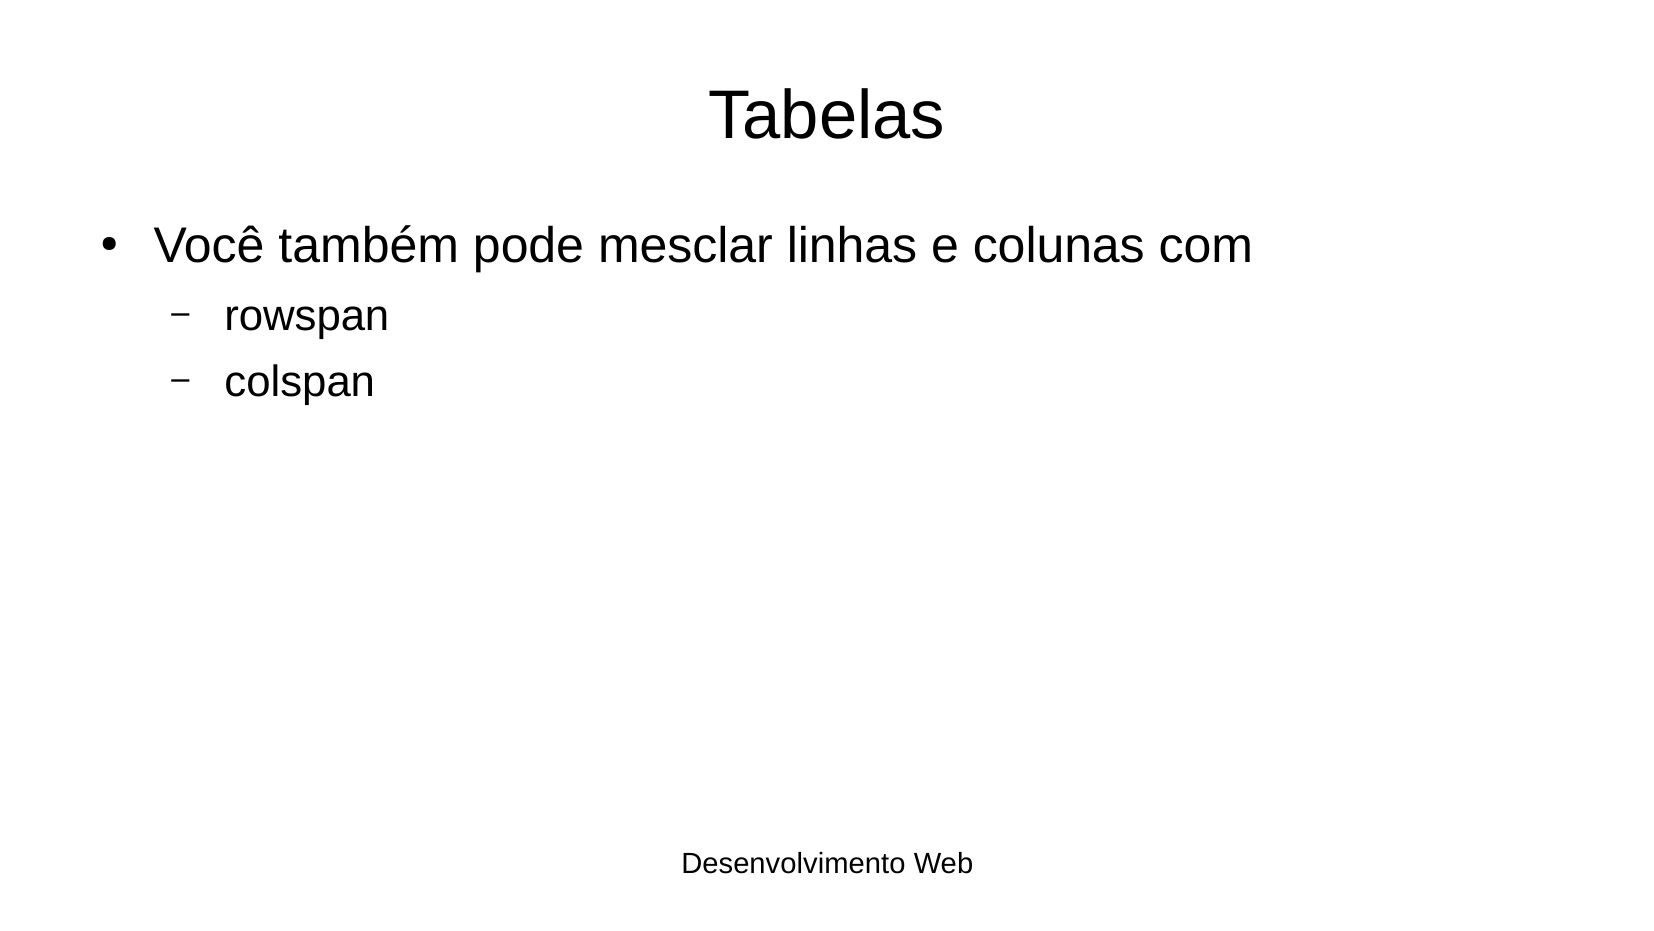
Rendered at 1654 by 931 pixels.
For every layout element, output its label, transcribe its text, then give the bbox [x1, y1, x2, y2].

list Você também pode mesclar linhas e colunas com rowspan colspan [82, 217, 1571, 758]
title Tabelas [82, 37, 1571, 193]
